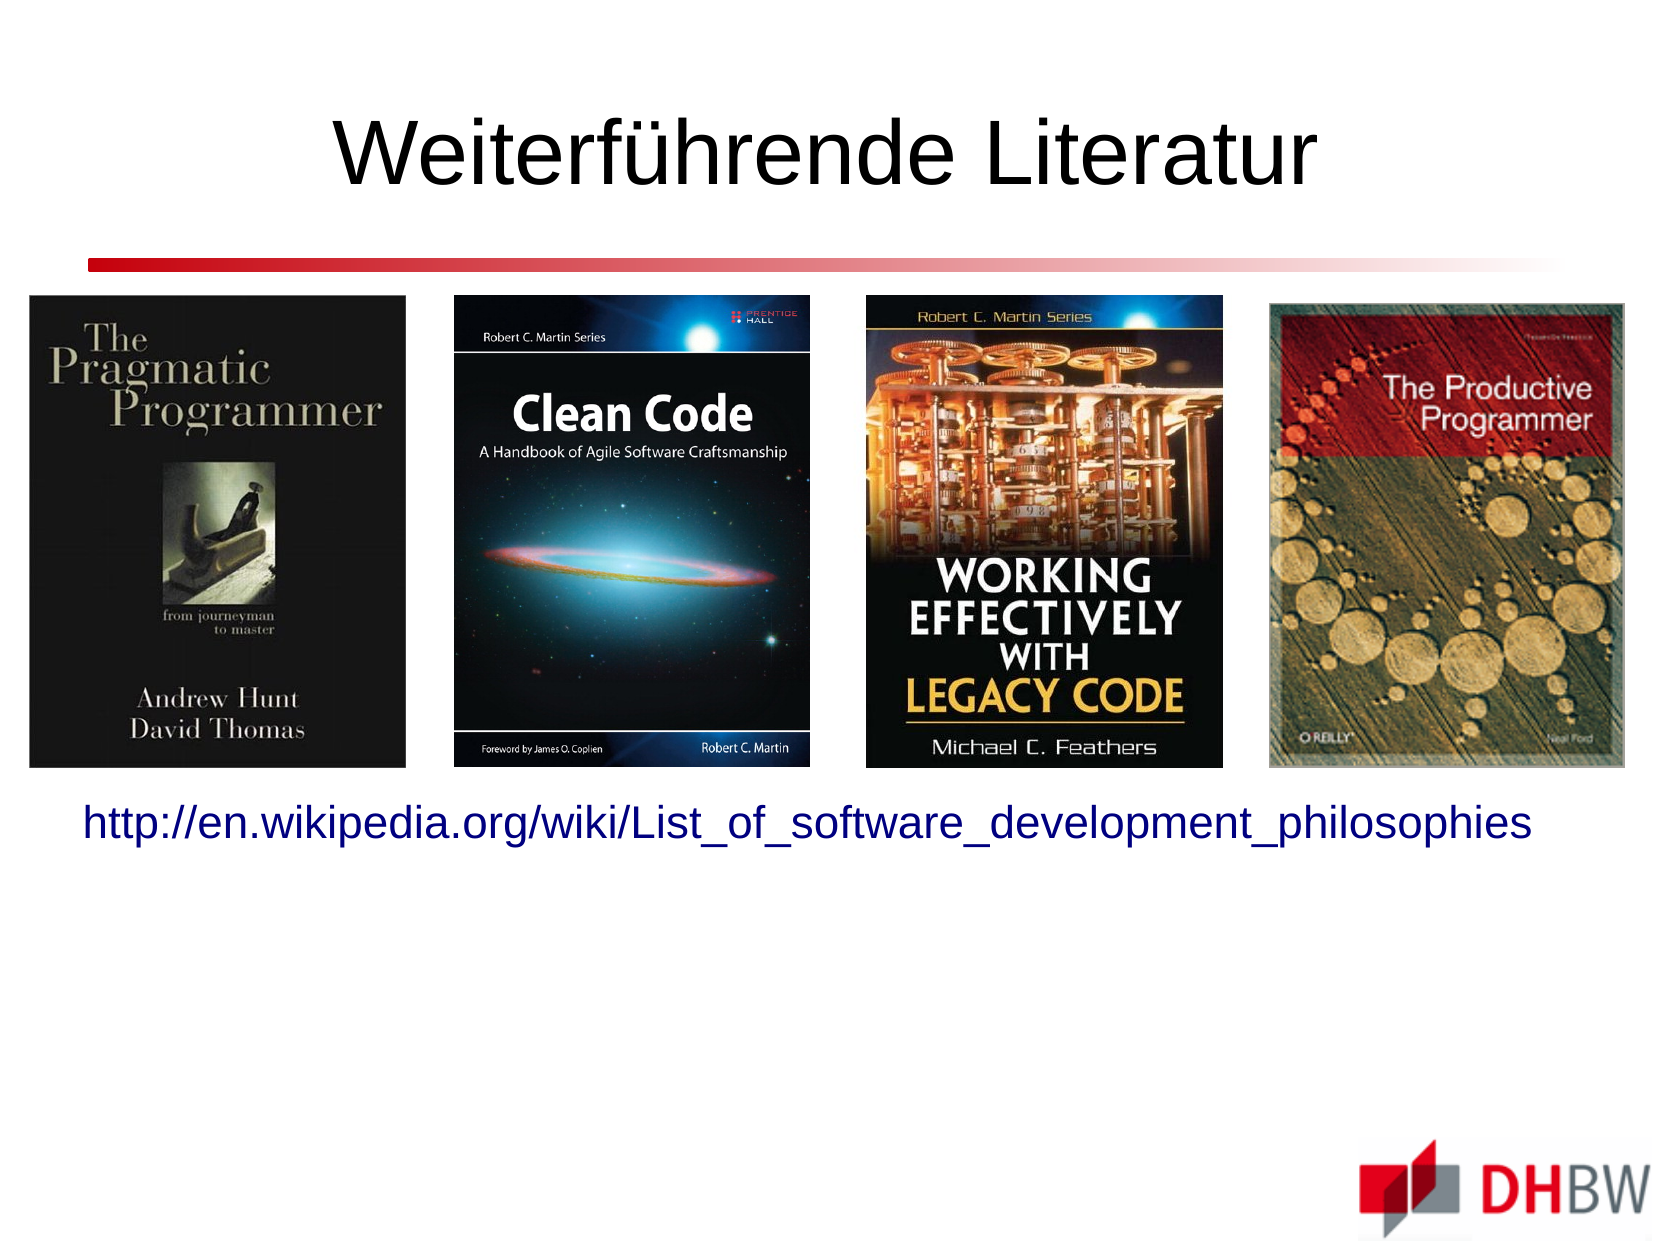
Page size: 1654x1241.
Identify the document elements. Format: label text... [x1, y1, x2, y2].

picture [29, 295, 406, 768]
title Weiterführende Literatur [82, 56, 1571, 250]
picture [454, 295, 1625, 768]
picture [1358, 1137, 1652, 1241]
list http://en.wikipedia.org/wiki/List_of_software_development_philosophies [82, 797, 1571, 1094]
